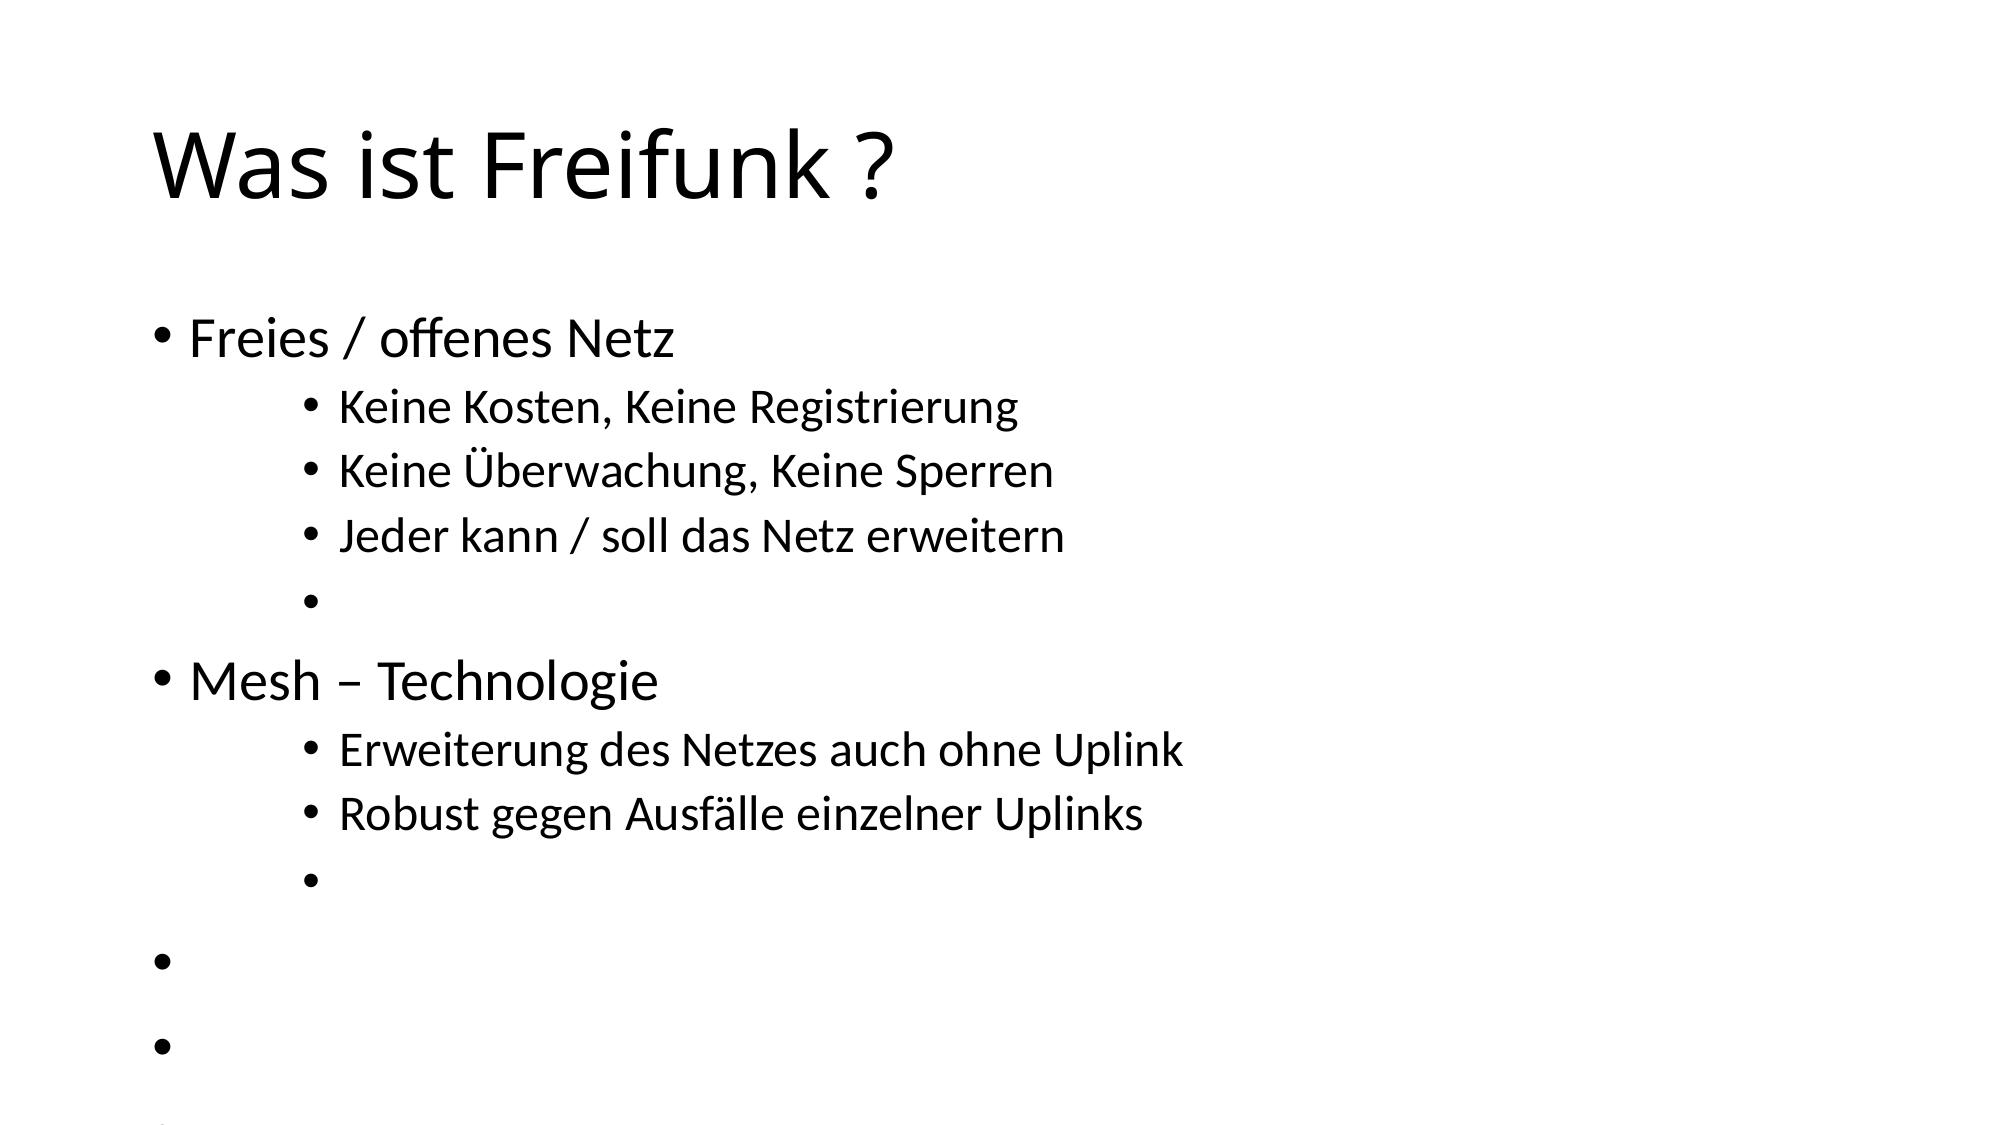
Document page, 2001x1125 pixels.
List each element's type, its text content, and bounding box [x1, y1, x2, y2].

title Was ist Freifunk ? [137, 59, 1863, 278]
list Freies / offenes Netz Keine Kosten, Keine Registrierung Keine Überwachung, Keine Sperren Jeder kann / soll das Netz erweitern Mesh – Technologie Erweiterung des Netzes auch ohne Uplink Robust gegen Ausfälle einzelner Uplinks [137, 299, 1863, 1014]
